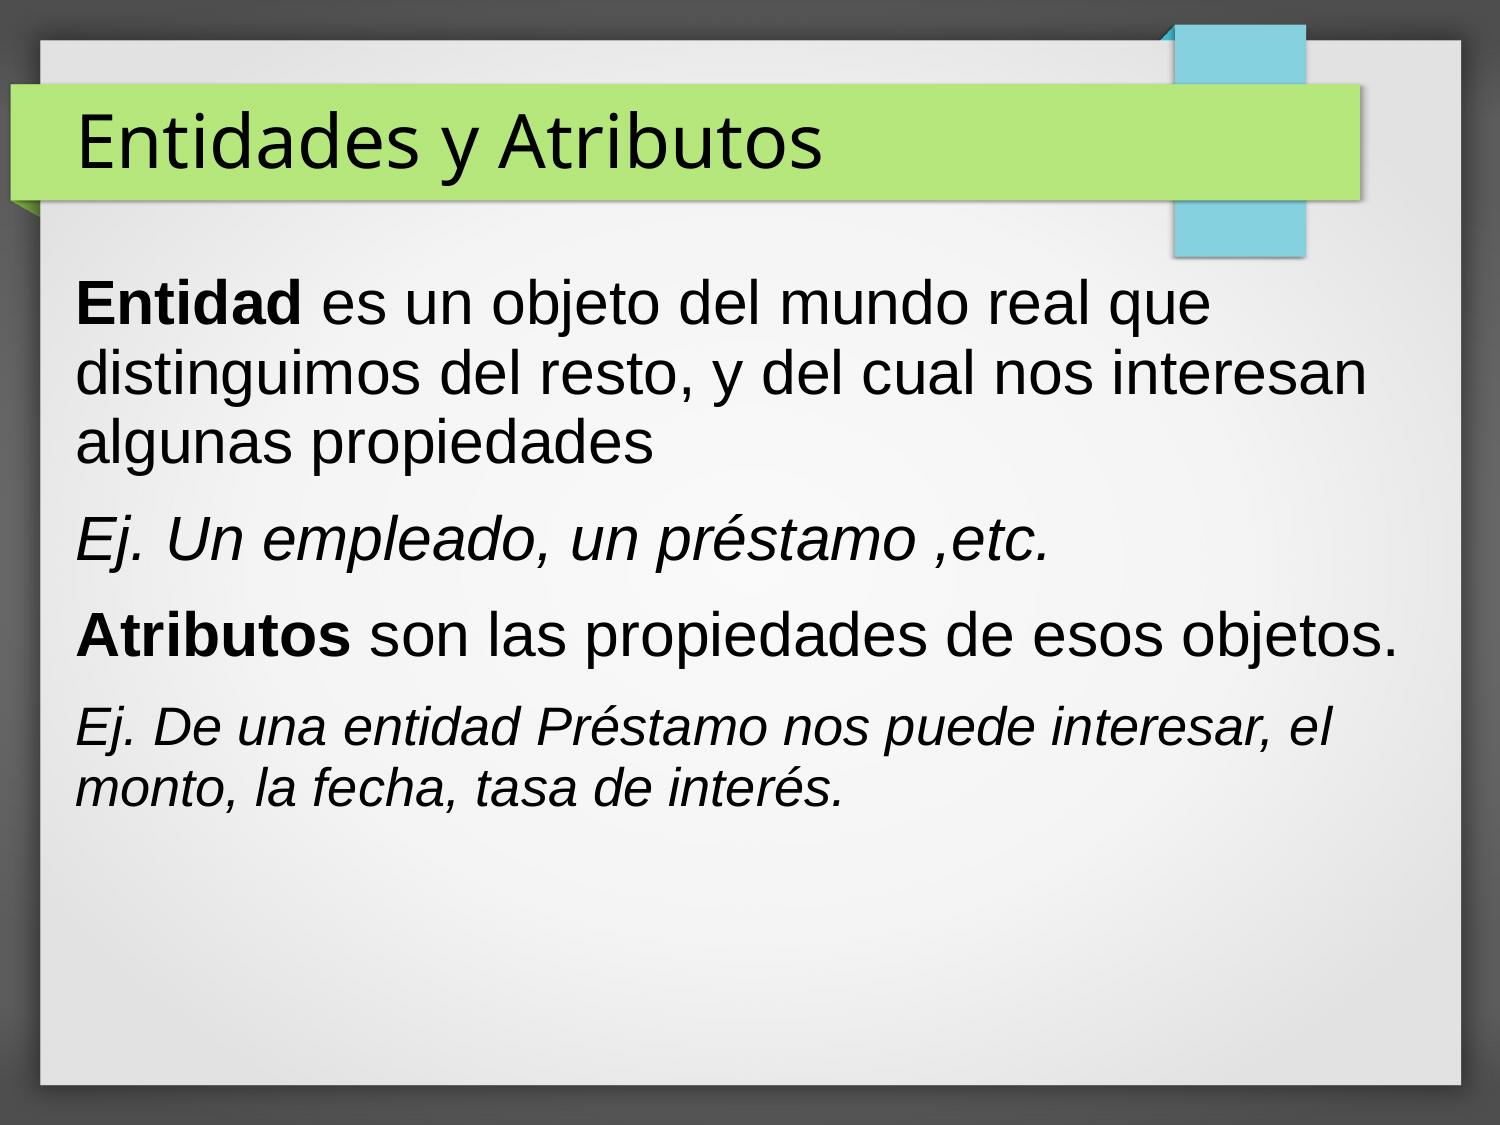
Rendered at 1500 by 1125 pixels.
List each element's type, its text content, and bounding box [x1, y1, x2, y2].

picture [0, 0, 1500, 1125]
title Entidades y Atributos [75, 39, 1359, 239]
list Entidad es un objeto del mundo real que distinguimos del resto, y del cual nos interesan algunas propiedades Ej. Un empleado, un préstamo ,etc. Atributos son las propiedades de esos objetos. Ej. De una entidad Préstamo nos puede interesar, el monto, la fecha, tasa de interés. [75, 267, 1426, 921]
